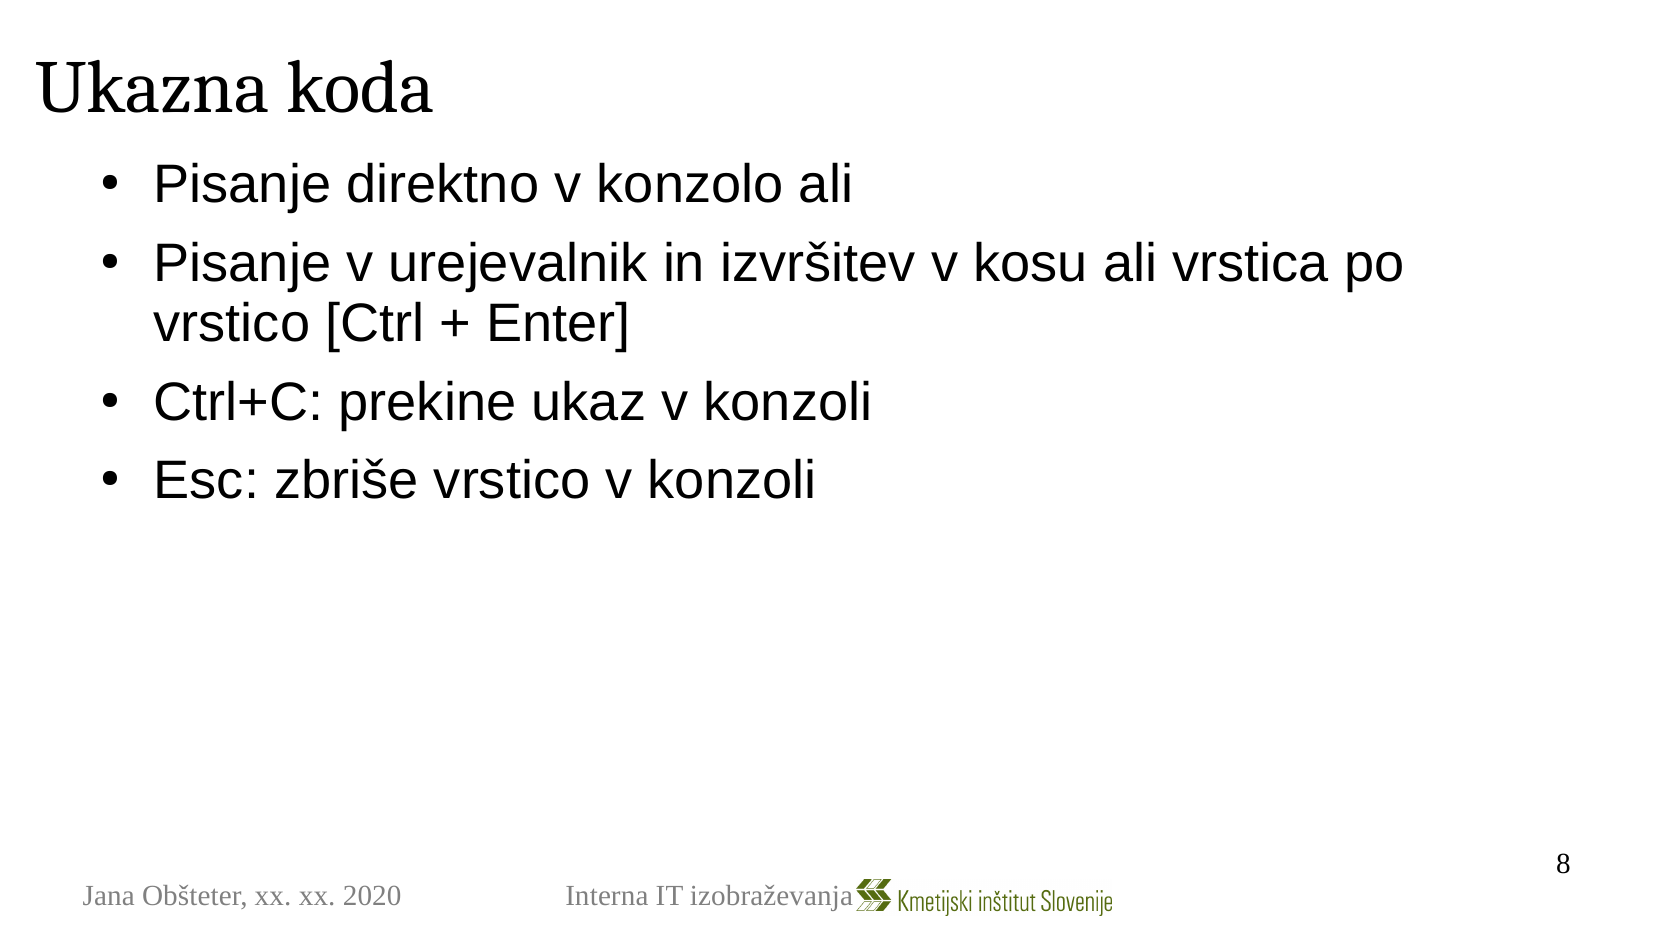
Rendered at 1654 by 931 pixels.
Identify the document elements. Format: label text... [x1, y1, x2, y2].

title Ukazna koda [35, 21, 1524, 154]
list Pisanje direktno v konzolo ali Pisanje v urejevalnik in izvršitev v kosu ali vrstica po vrstico [Ctrl + Enter] Ctrl+C: prekine ukaz v konzoli Esc: zbriše vrstico v konzoli [82, 153, 1571, 848]
picture [856, 879, 1112, 916]
